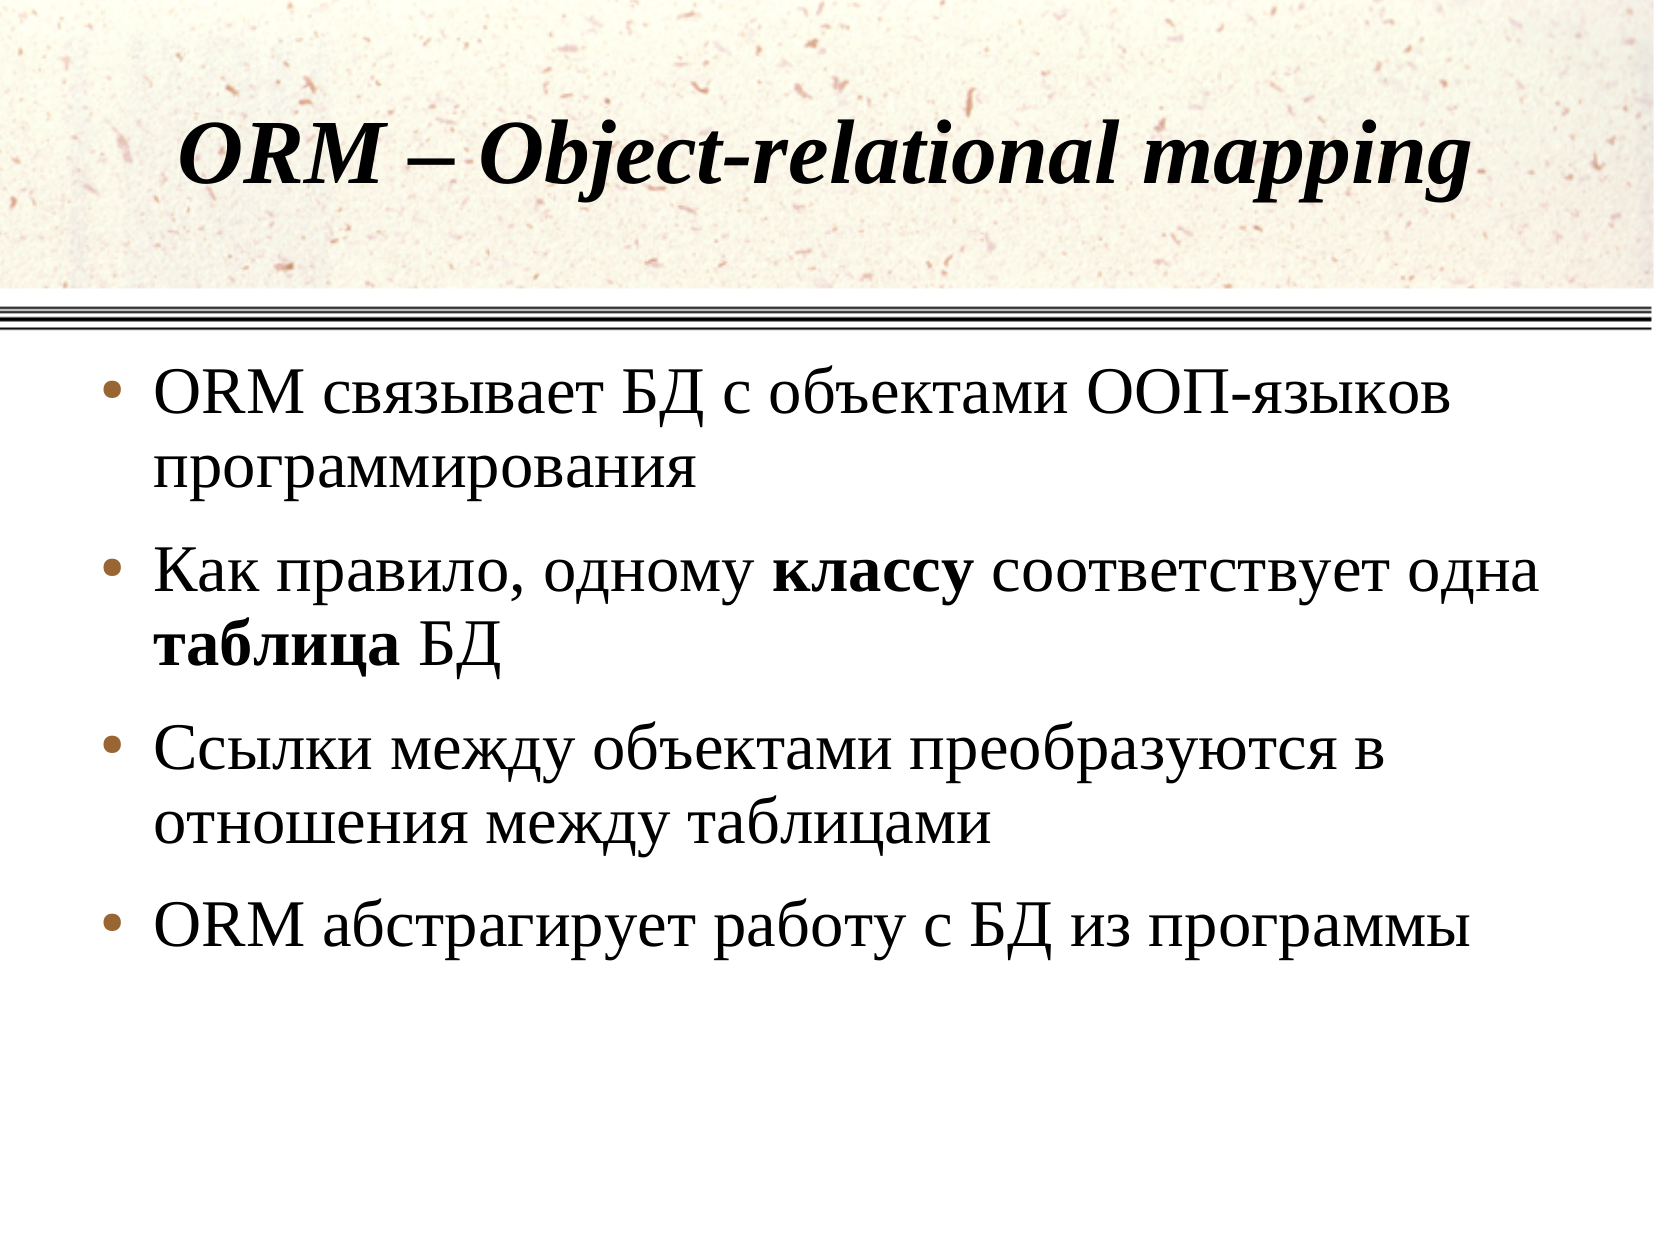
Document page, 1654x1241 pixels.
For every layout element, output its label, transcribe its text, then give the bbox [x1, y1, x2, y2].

list ORM связывает БД с объектами ООП-языков программирования Как правило, одному классу соответствует одна таблица БД Ссылки между объектами преобразуются в отношения между таблицами ORM абстрагирует работу с БД из программы [82, 354, 1571, 1109]
picture [0, 0, 1654, 1241]
title ORM – Object-relational mapping [82, 49, 1571, 257]
